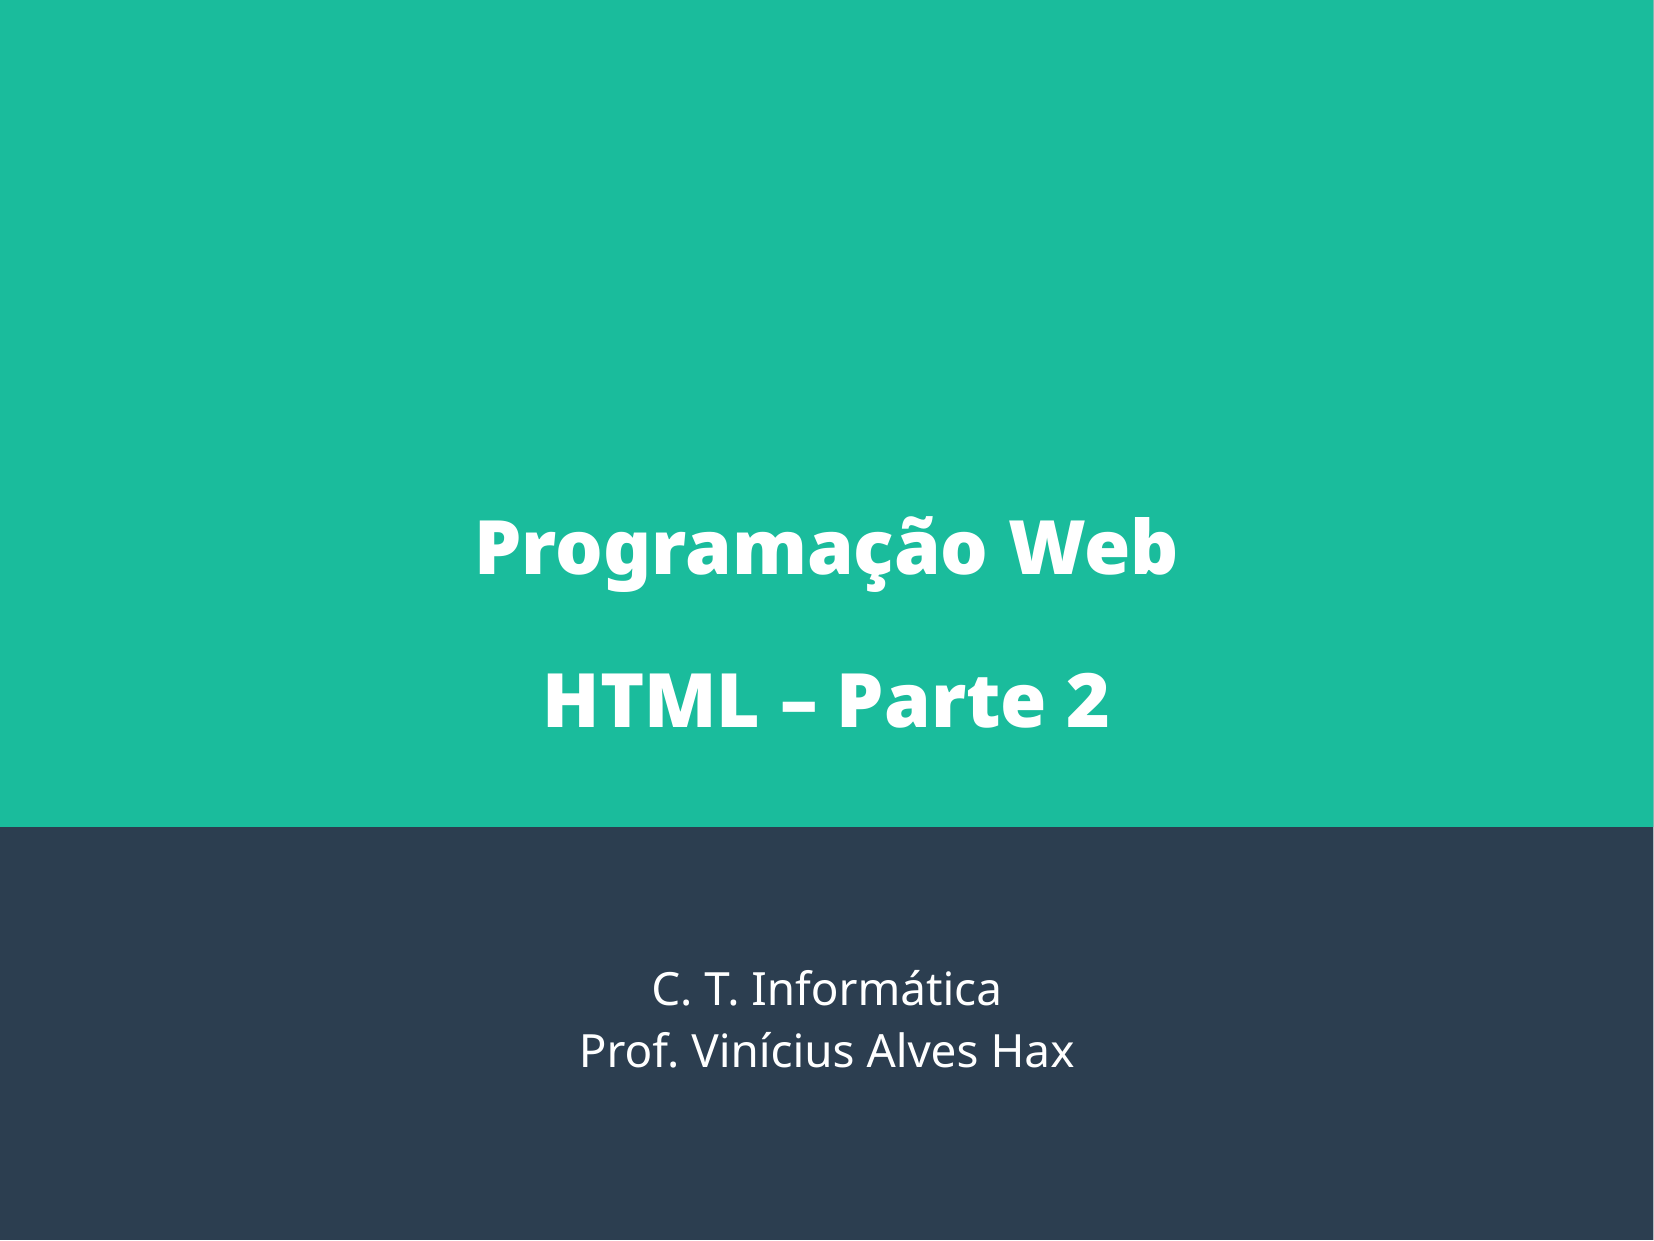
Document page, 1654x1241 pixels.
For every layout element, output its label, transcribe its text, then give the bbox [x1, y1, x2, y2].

subtitle C. T. Informática Prof. Vinícius Alves Hax [59, 856, 1595, 1182]
title Programação Web HTML – Parte 2 [59, 318, 1595, 856]
